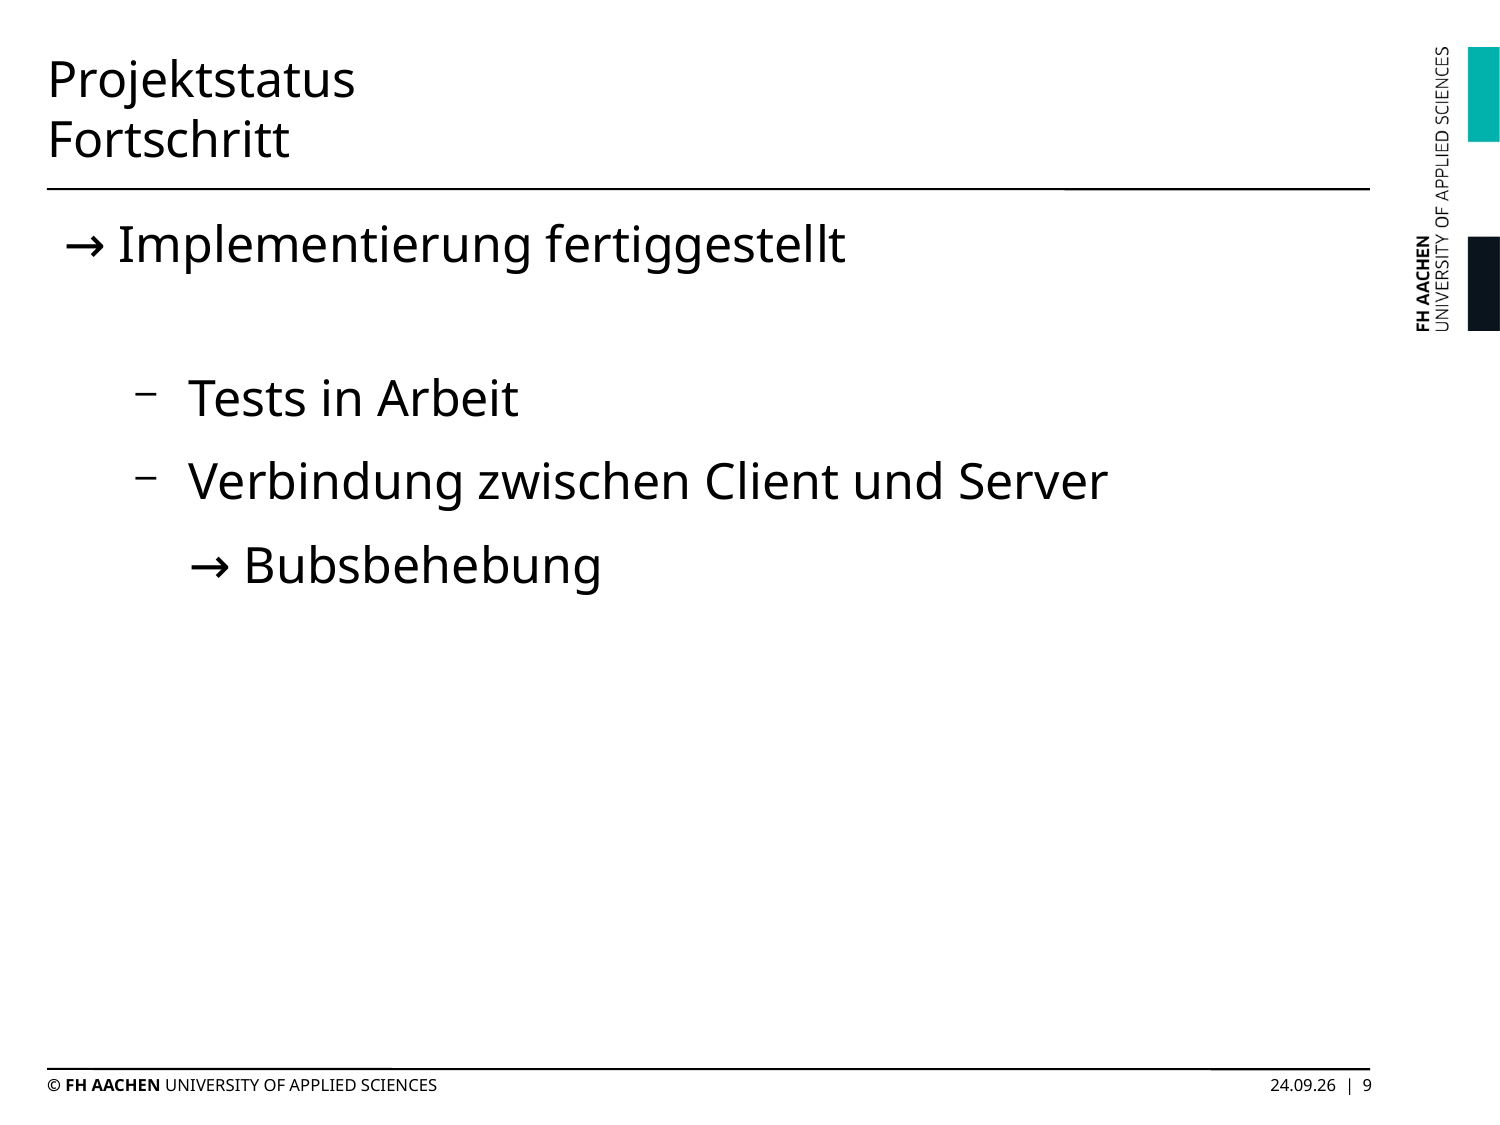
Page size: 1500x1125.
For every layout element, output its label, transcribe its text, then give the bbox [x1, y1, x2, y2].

title Projektstatus Fortschritt [47, 47, 1370, 166]
list → Implementierung fertiggestellt Tests in Arbeit Verbindung zwischen Client und Server → Bubsbehebung [47, 212, 1372, 1040]
picture [1404, 47, 1500, 331]
